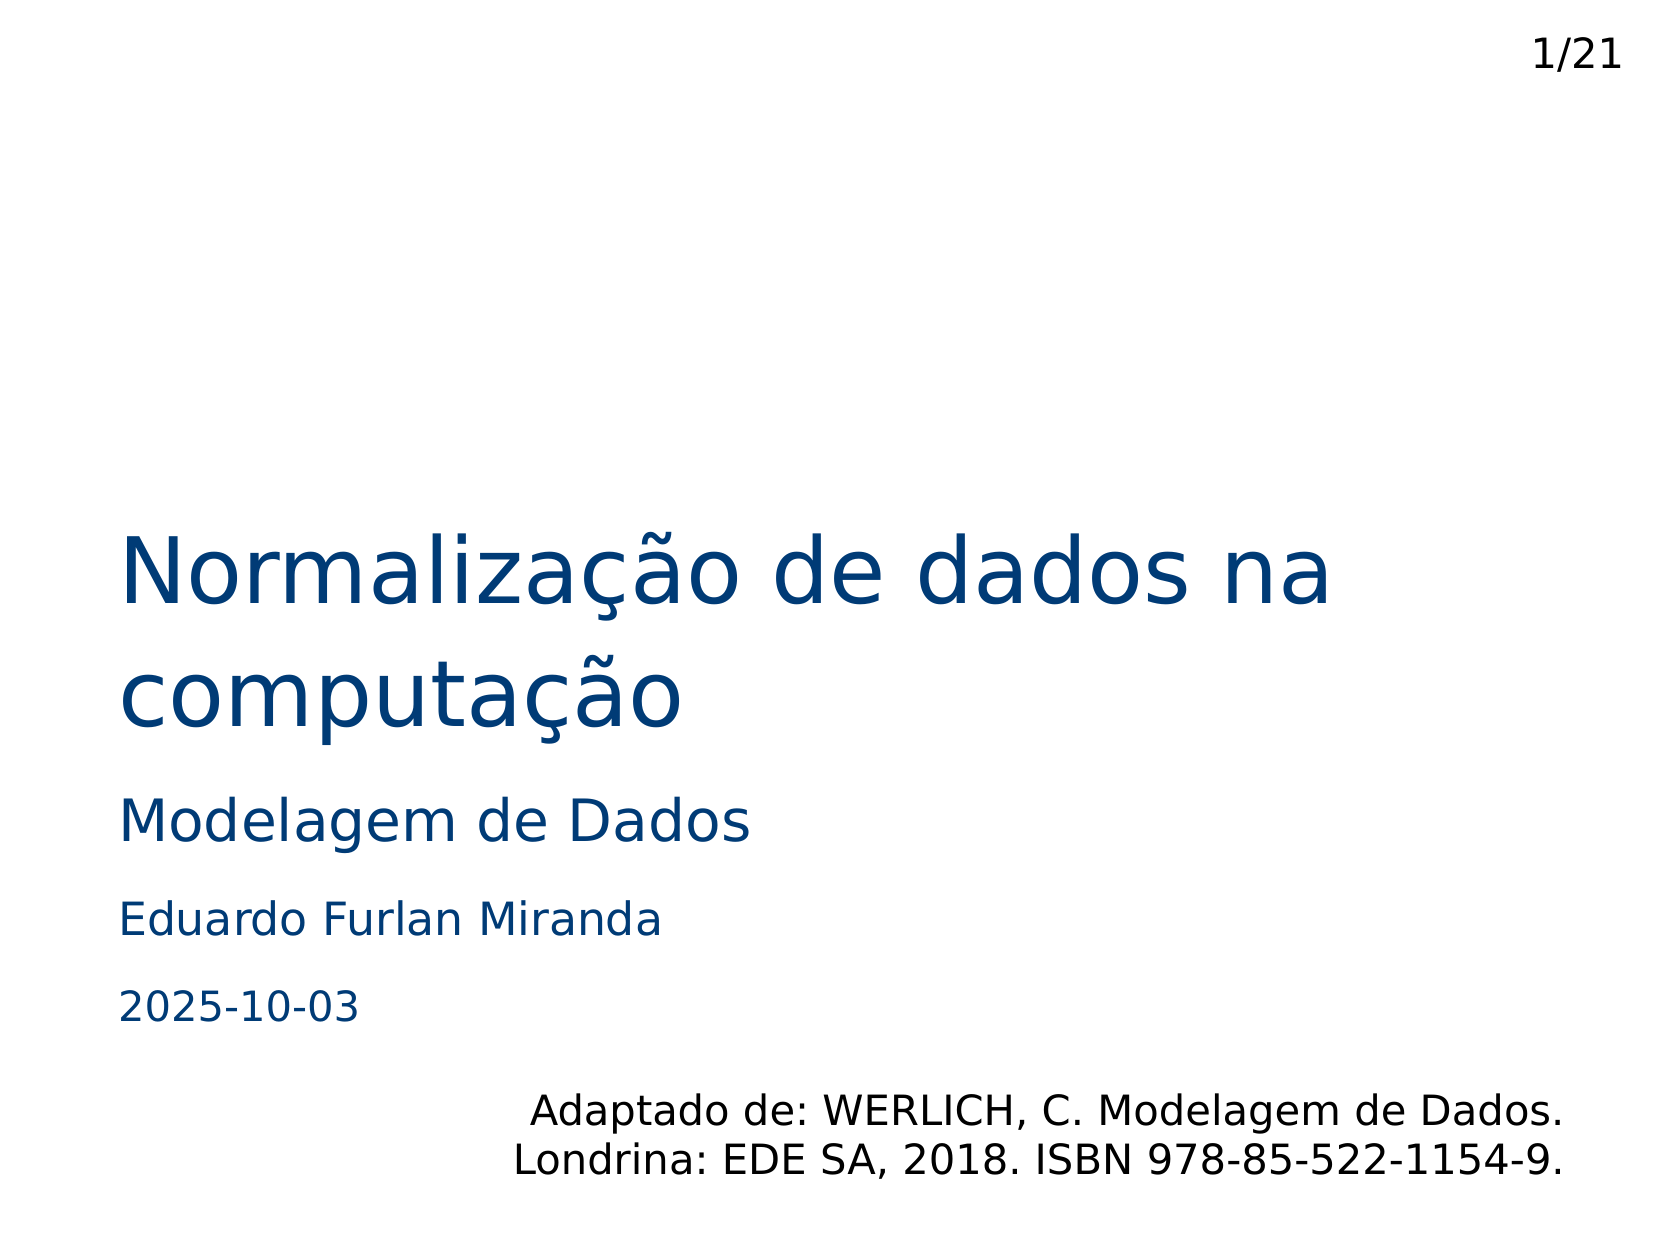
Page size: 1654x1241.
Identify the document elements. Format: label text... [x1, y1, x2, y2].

list Adaptado de: WERLICH, C. Modelagem de Dados. Londrina: EDE SA, 2018. ISBN 978-85-522-1154-9. [406, 1086, 1565, 1211]
list Normalização de dados na computação Modelagem de Dados Eduardo Furlan Miranda 2025-10-03 [118, 501, 1625, 1211]
